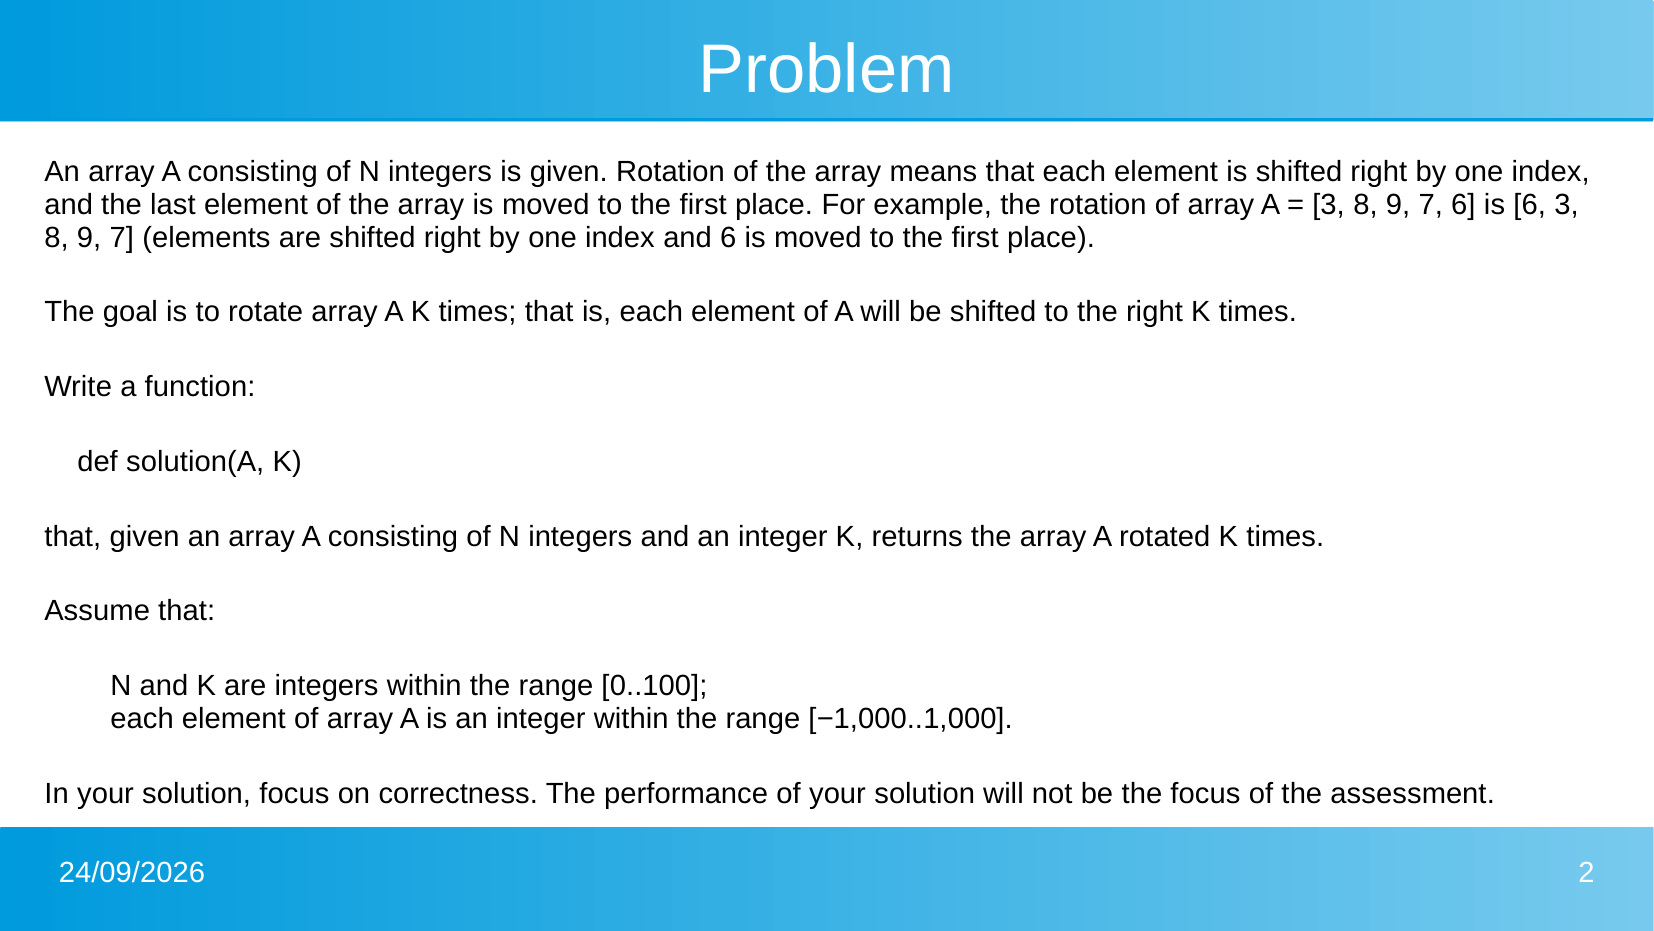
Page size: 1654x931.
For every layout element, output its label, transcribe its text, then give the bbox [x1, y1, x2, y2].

text_box An array A consisting of N integers is given. Rotation of the array means that each element is shifted right by one index, and the last element of the array is moved to the first place. For example, the rotation of array A = [3, 8, 9, 7, 6] is [6, 3, 8, 9, 7] (elements are shifted right by one index and 6 is moved to the first place). The goal is to rotate array A K times; that is, each element of A will be shifted to the right K times. Write a function: def solution(A, K) that, given an array A consisting of N integers and an integer K, returns the array A rotated K times. Assume that: N and K are integers within the range [0..100]; each element of array A is an integer within the range [−1,000..1,000]. In your solution, focus on correctness. The performance of your solution will not be the focus of the assessment. [29, 147, 1625, 859]
title Problem [59, 29, 1595, 108]
